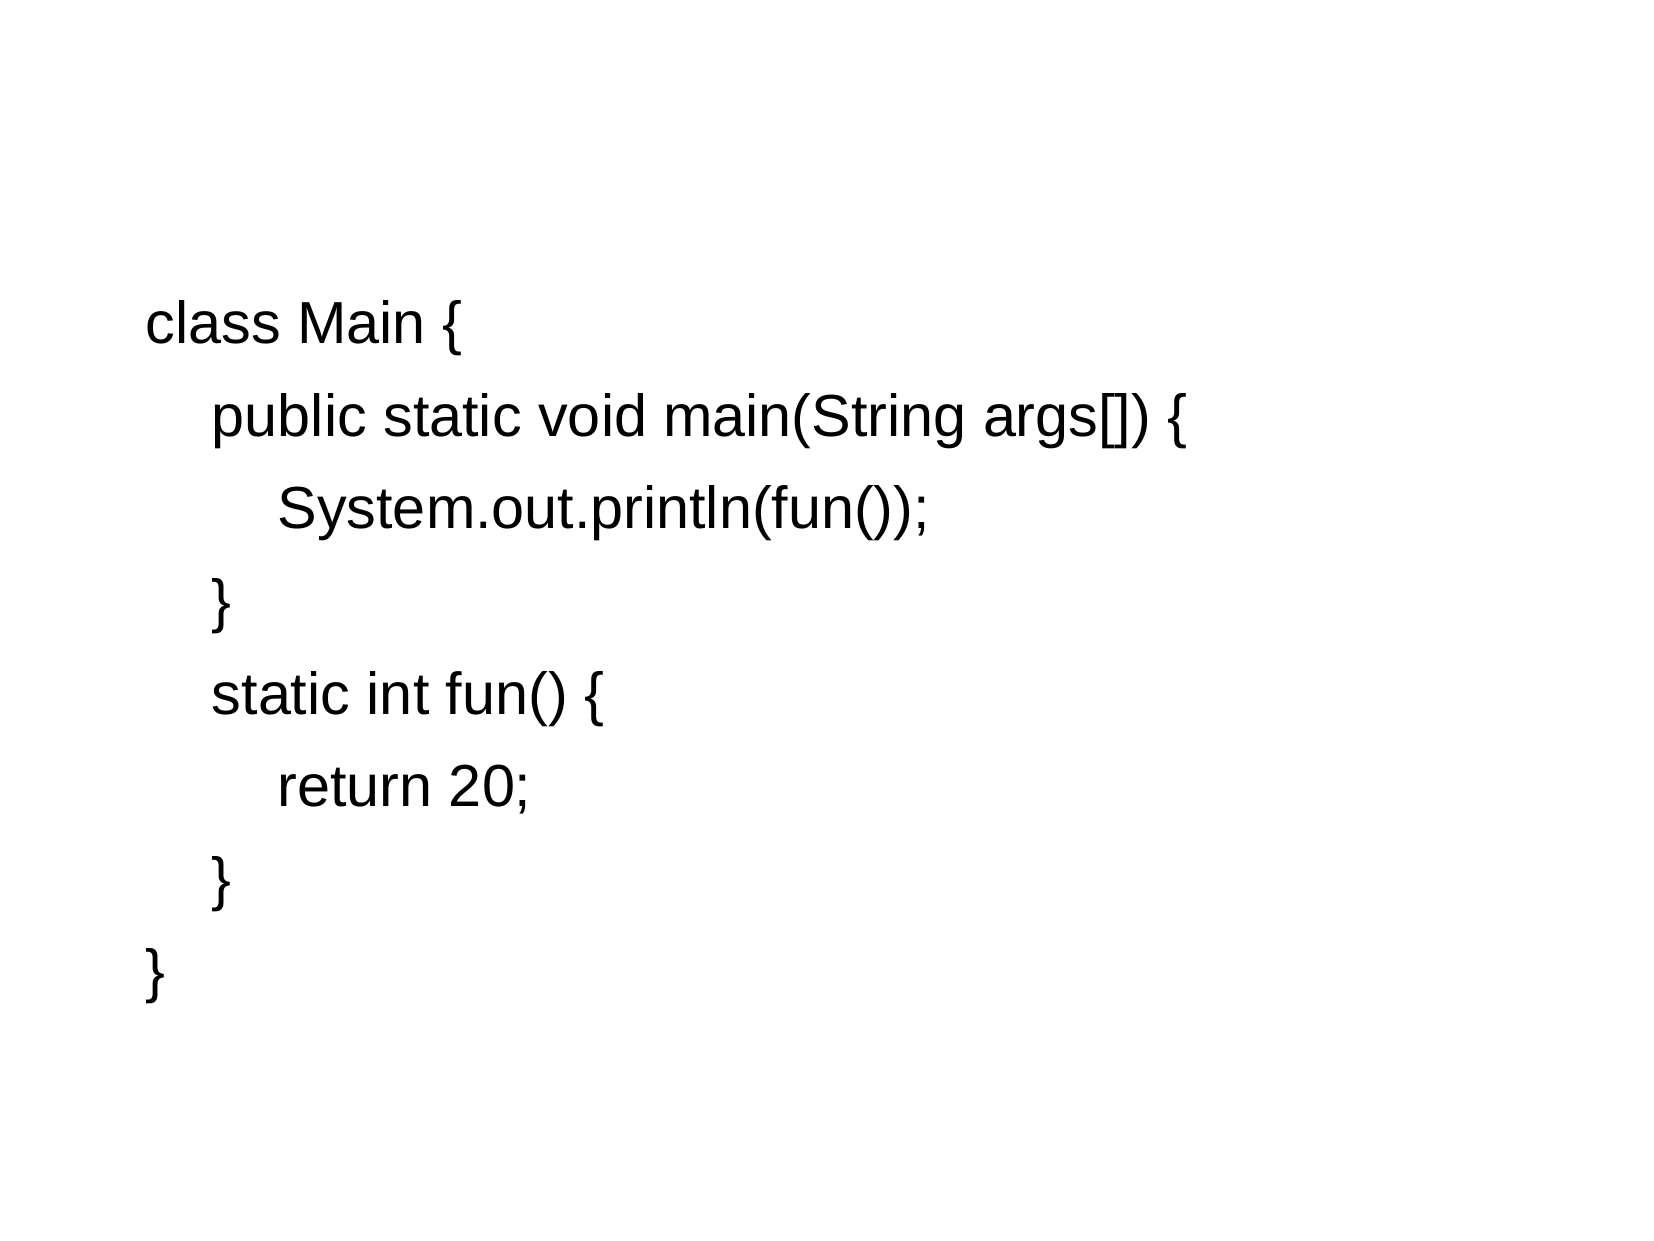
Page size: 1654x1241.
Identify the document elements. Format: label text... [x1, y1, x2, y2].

list class Main { public static void main(String args[]) { System.out.println(fun()); } static int fun() { return 20; } } [82, 290, 1571, 1010]
